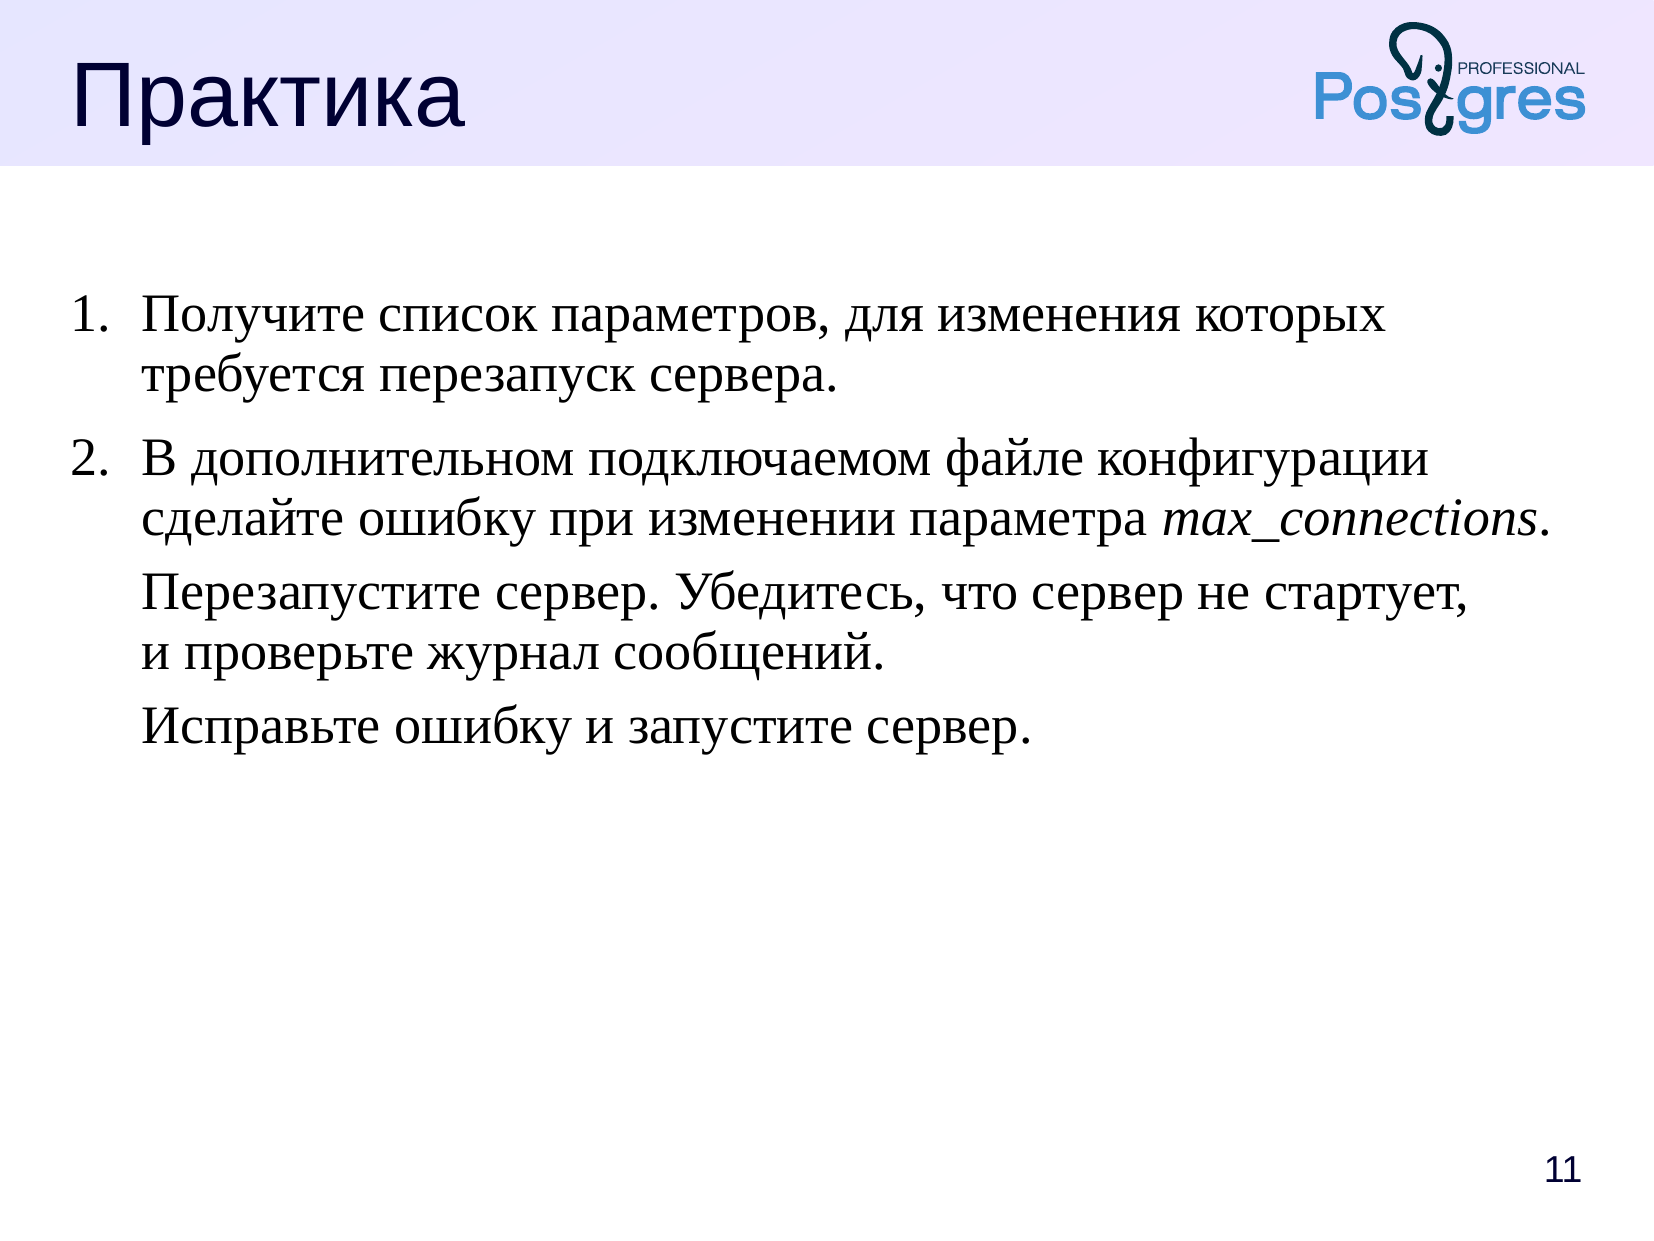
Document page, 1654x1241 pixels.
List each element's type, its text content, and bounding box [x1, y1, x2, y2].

list Получите список параметров, для изменения которых требуется перезапуск сервера. В дополнительном подключаемом файле конфигурации сделайте ошибку при изменении параметра max_connections. Перезапустите сервер. Убедитесь, что сервер не стартует, и проверьте журнал сообщений. Исправьте ошибку и запустите сервер. [70, 283, 1583, 1134]
title Практика [70, 43, 1241, 147]
